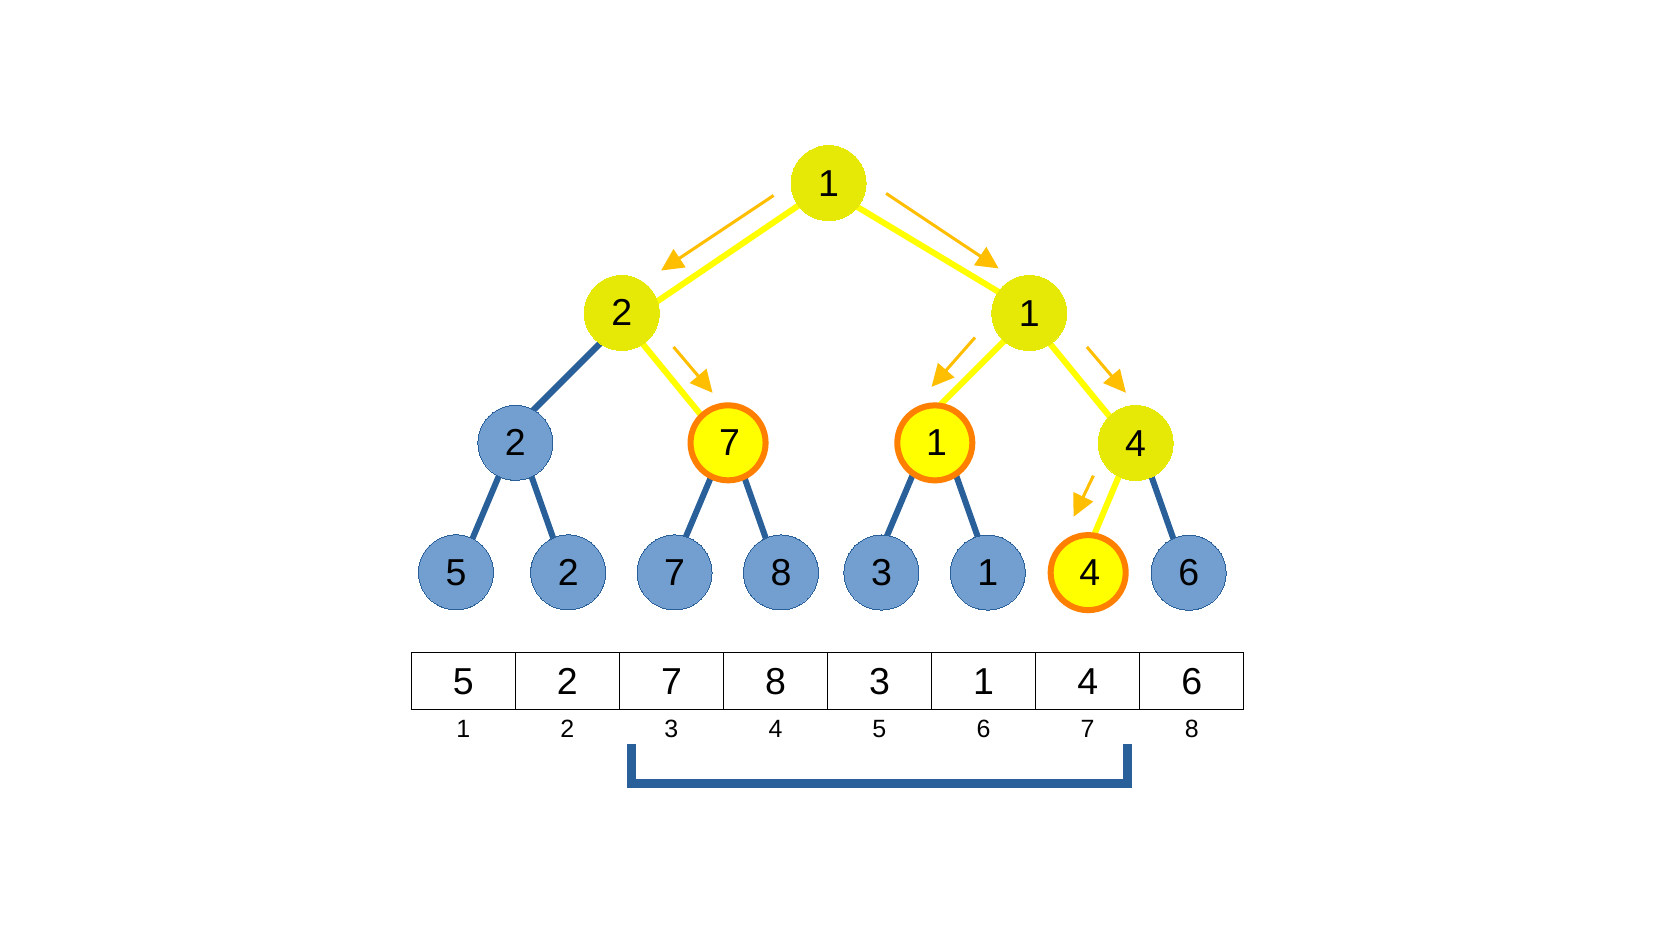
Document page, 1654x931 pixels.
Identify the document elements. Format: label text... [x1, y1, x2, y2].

table_header 4 [1036, 653, 1139, 700]
table_header 1 [411, 700, 515, 757]
text_box 7 [690, 405, 766, 481]
table_header 8 [724, 653, 827, 700]
text_box 1 [991, 275, 1067, 351]
text_box 5 [418, 534, 494, 610]
table_header 3 [619, 700, 723, 757]
text_box 6 [1151, 535, 1227, 611]
text_box 8 [743, 534, 819, 610]
text_box 7 [637, 534, 713, 610]
text_box 1 [950, 535, 1026, 611]
text_box 2 [530, 534, 606, 610]
table_header 4 [723, 700, 827, 757]
text_box 3 [843, 534, 919, 611]
text_box 1 [897, 405, 973, 481]
text_box 2 [584, 275, 660, 351]
table_header 2 [515, 700, 619, 757]
table_header 3 [828, 653, 931, 700]
table_header 5 [827, 700, 932, 757]
text_box 4 [1050, 535, 1126, 611]
table_header 6 [1140, 653, 1243, 700]
text_box 2 [477, 405, 553, 481]
table_header 7 [620, 653, 723, 700]
table_header 1 [932, 653, 1035, 700]
text_box 4 [1098, 405, 1174, 481]
text_box 1 [791, 145, 867, 221]
table_header 5 [412, 653, 515, 700]
table_header 6 [932, 700, 1036, 757]
table_header 8 [1140, 700, 1244, 757]
table_header 7 [1036, 700, 1140, 757]
table_header 2 [516, 653, 619, 700]
